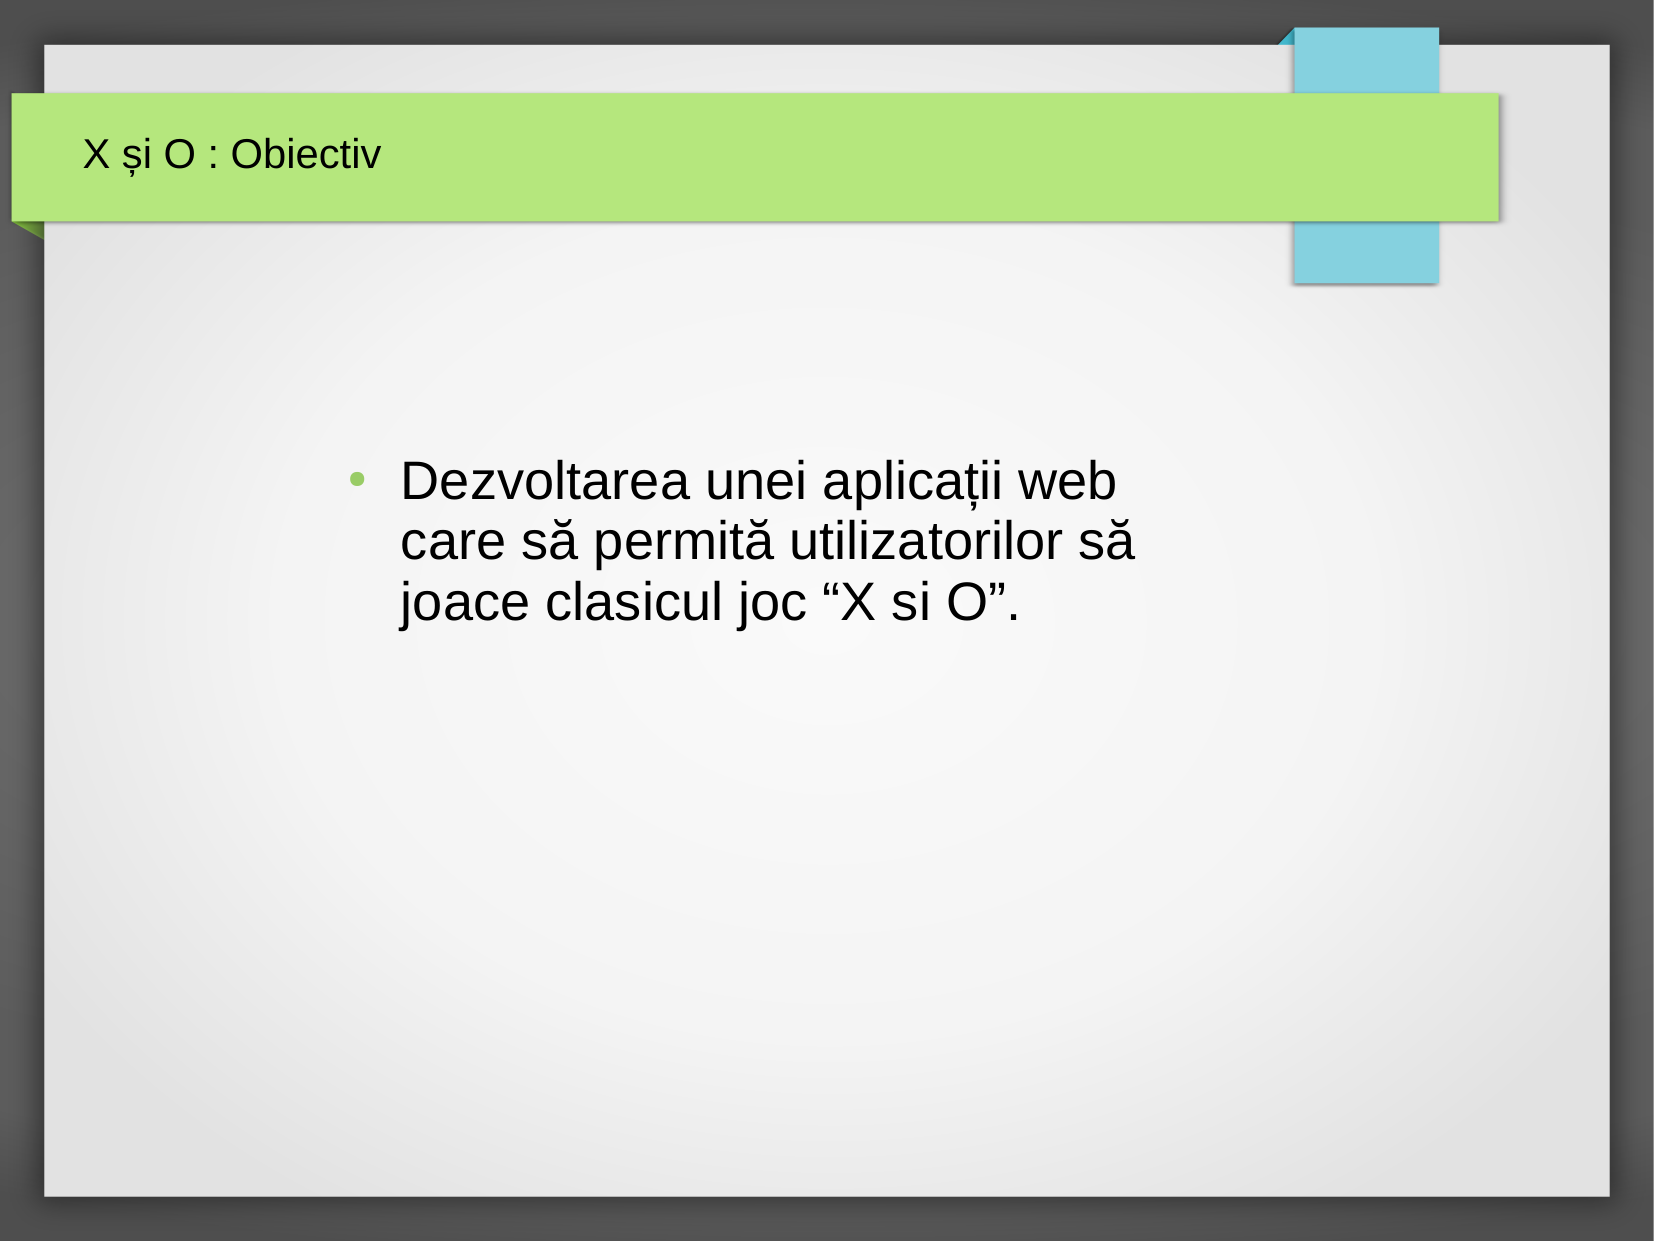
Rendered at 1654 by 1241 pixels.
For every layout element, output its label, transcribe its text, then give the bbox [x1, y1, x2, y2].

list Dezvoltarea unei aplicații web care să permită utilizatorilor să joace clasicul joc “X si O”. [330, 270, 1208, 1085]
picture [0, 0, 1654, 1241]
title X și O : Obiectiv [82, 94, 1264, 213]
